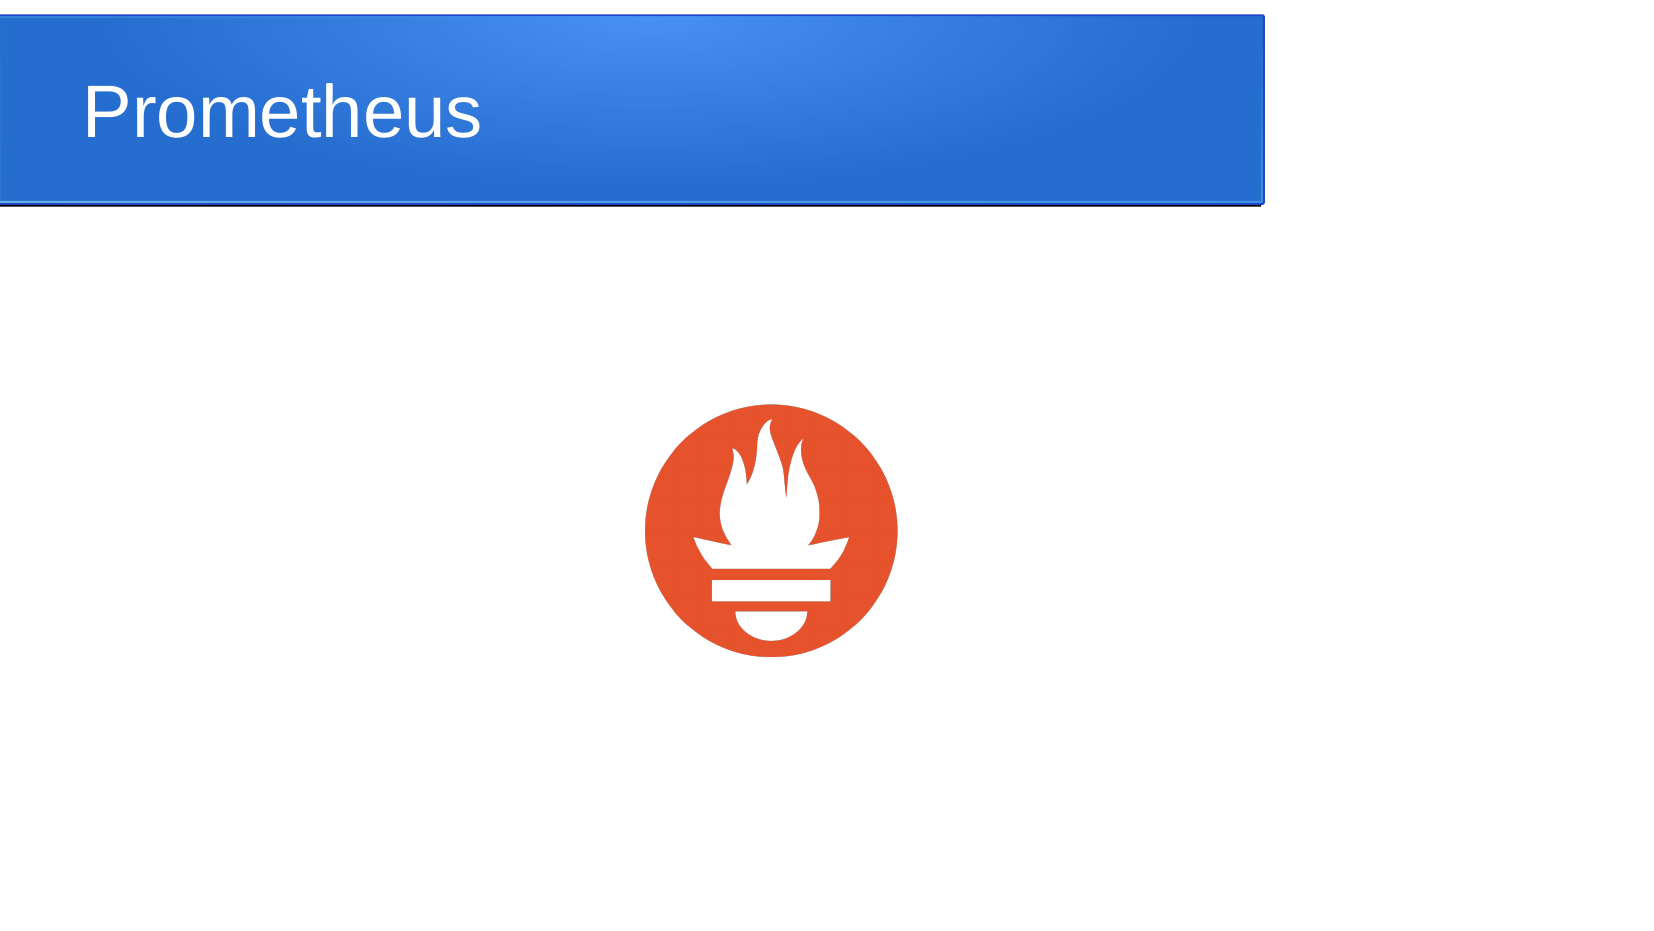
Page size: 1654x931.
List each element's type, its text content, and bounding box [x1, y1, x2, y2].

title Prometheus [82, 35, 1235, 189]
picture [645, 403, 901, 657]
